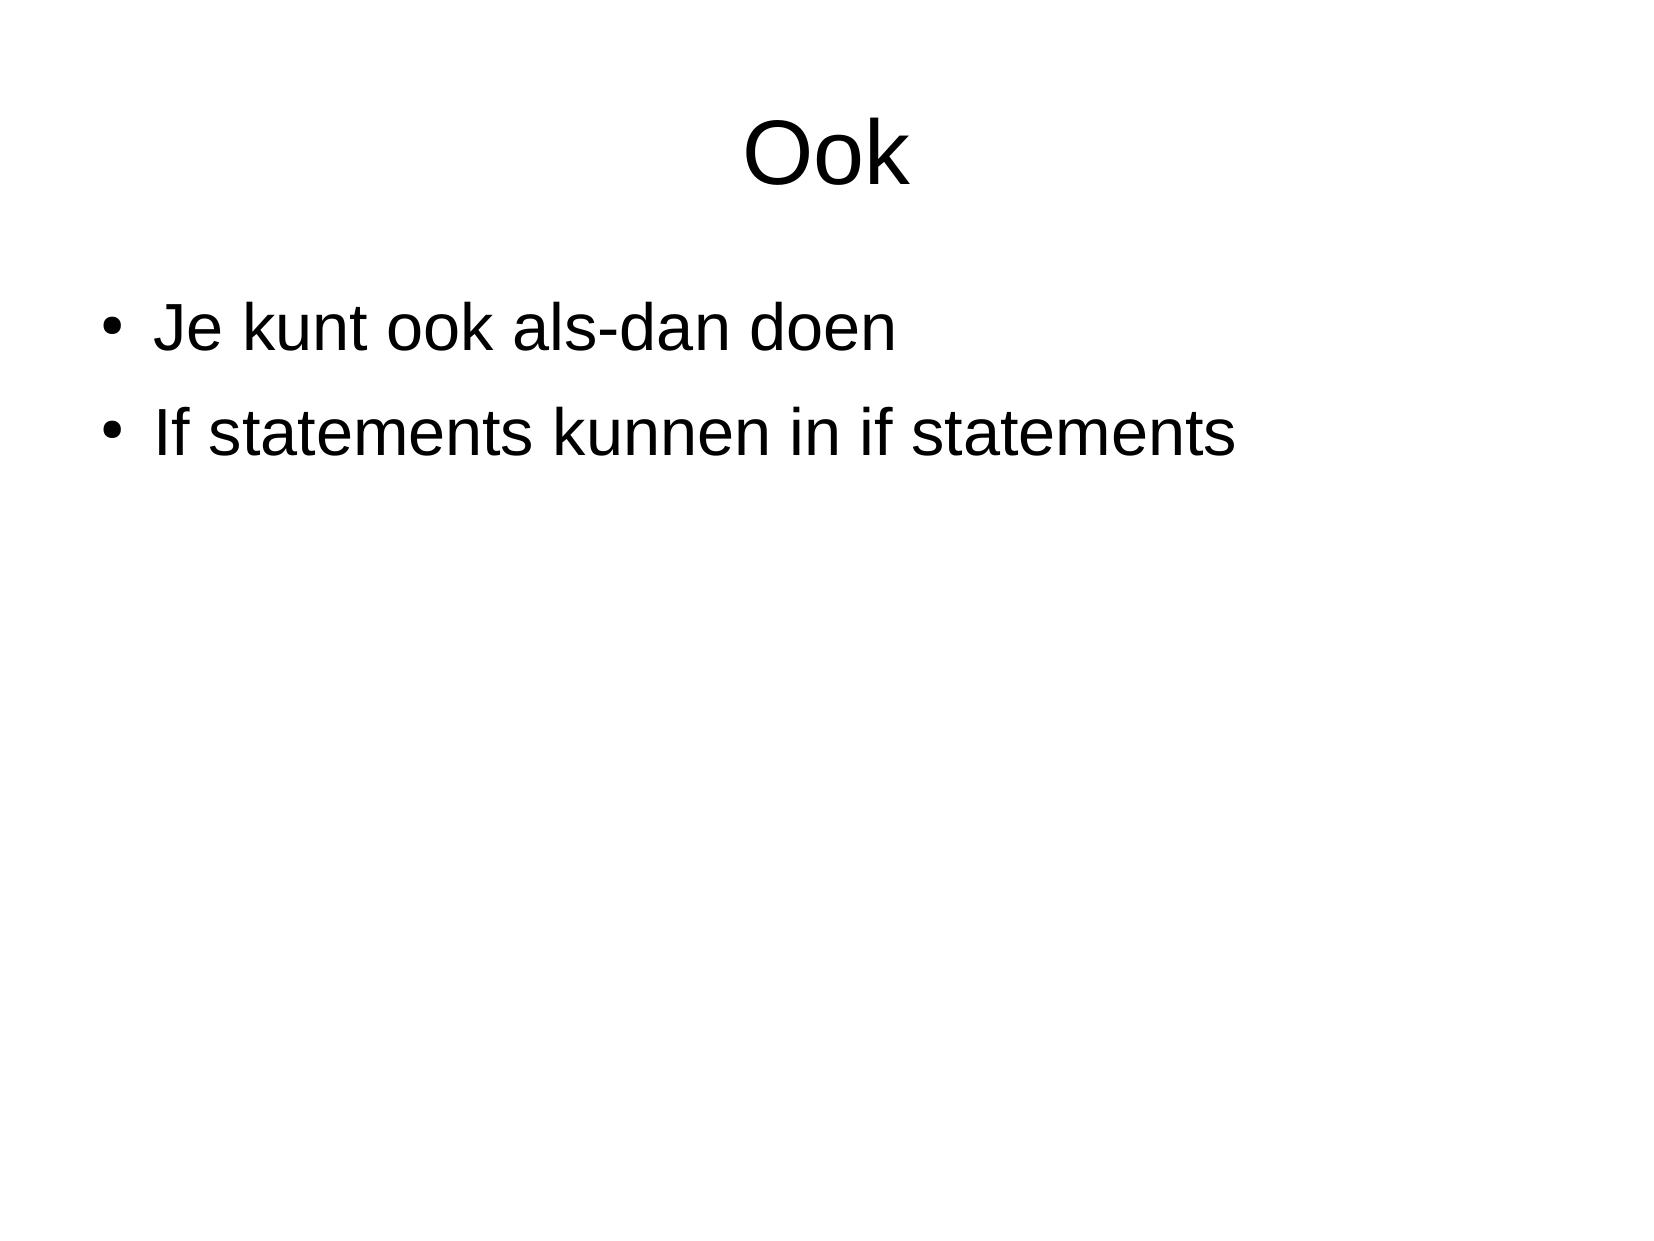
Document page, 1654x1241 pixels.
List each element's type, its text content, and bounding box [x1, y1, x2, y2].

list Je kunt ook als-dan doen If statements kunnen in if statements [82, 290, 1571, 1010]
title Ook [82, 49, 1571, 257]
